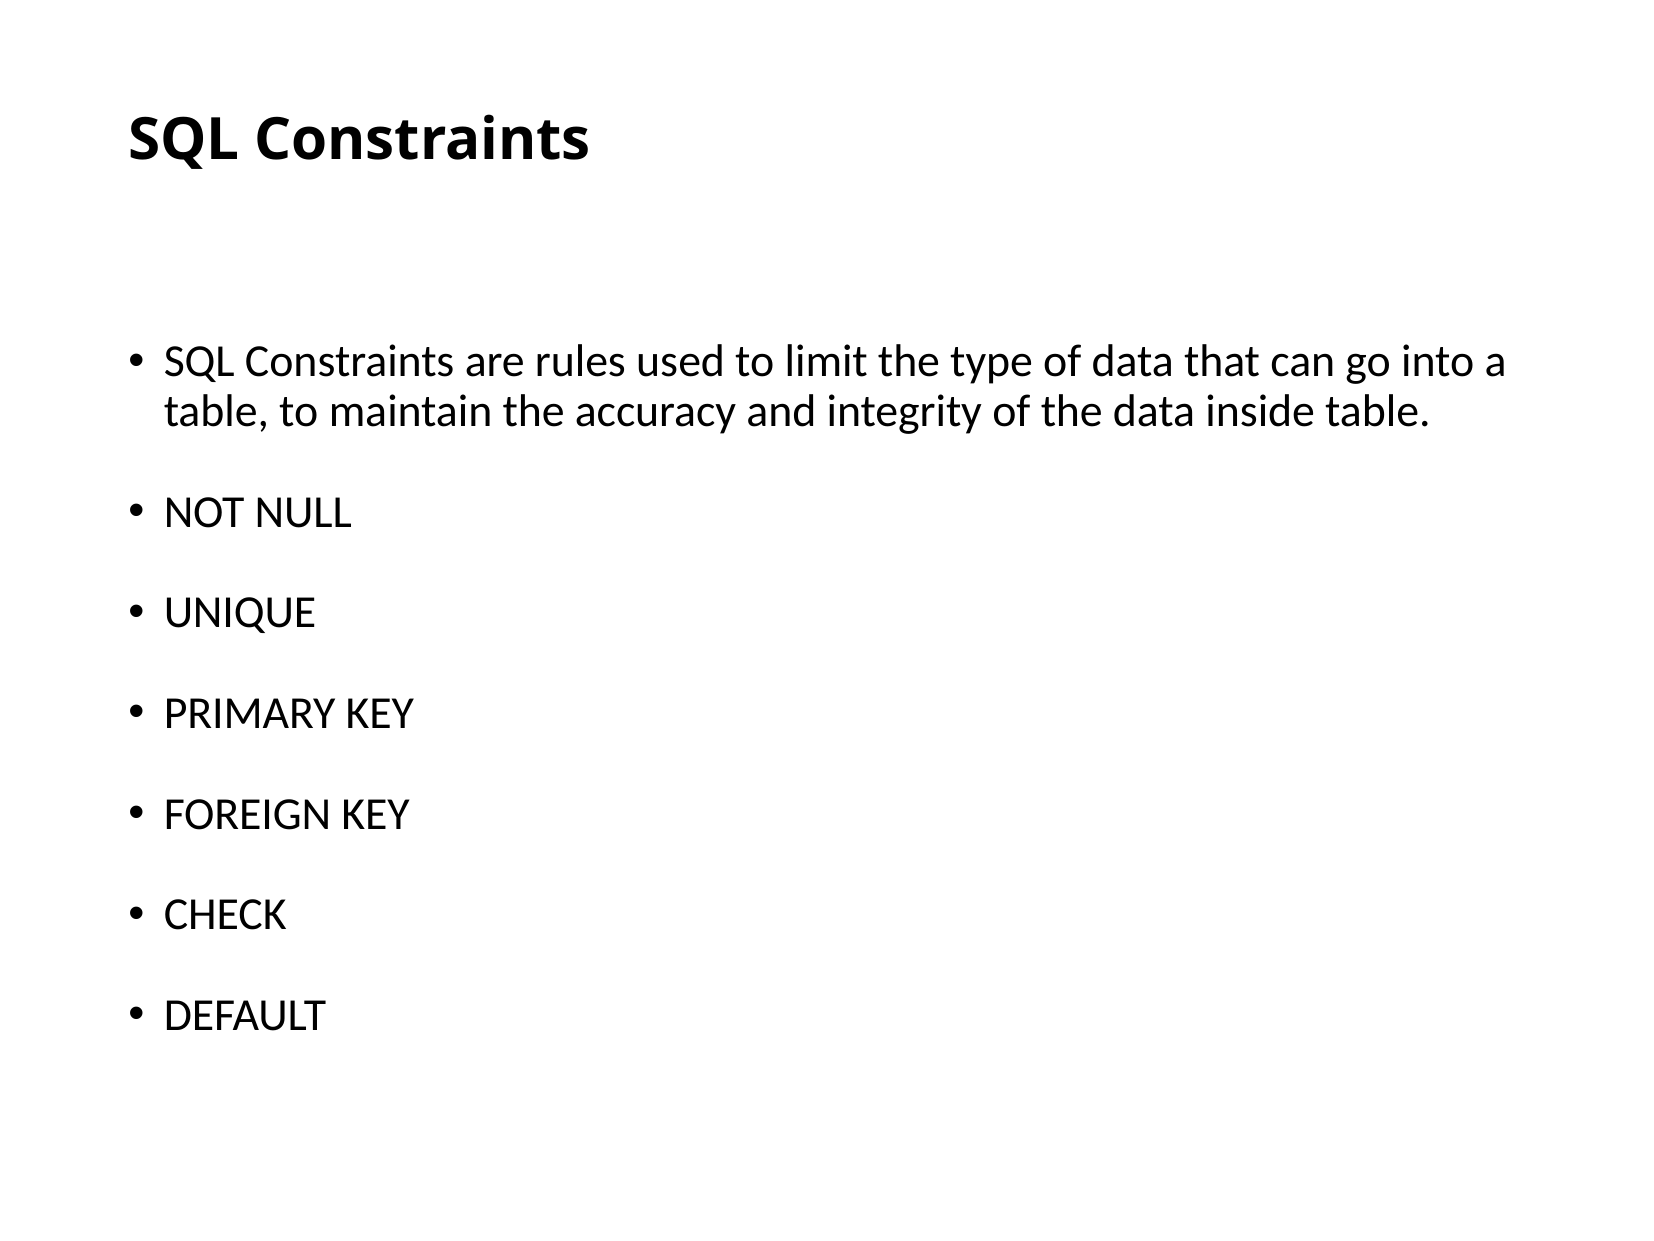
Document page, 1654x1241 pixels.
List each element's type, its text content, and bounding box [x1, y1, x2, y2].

text_box SQL Constraints [113, 65, 1540, 306]
text_box SQL Constraints are rules used to limit the type of data that can go into a table, to maintain the accuracy and integrity of the data inside table. NOT NULL UNIQUE PRIMARY KEY FOREIGN KEY CHECK DEFAULT [113, 330, 1540, 1117]
